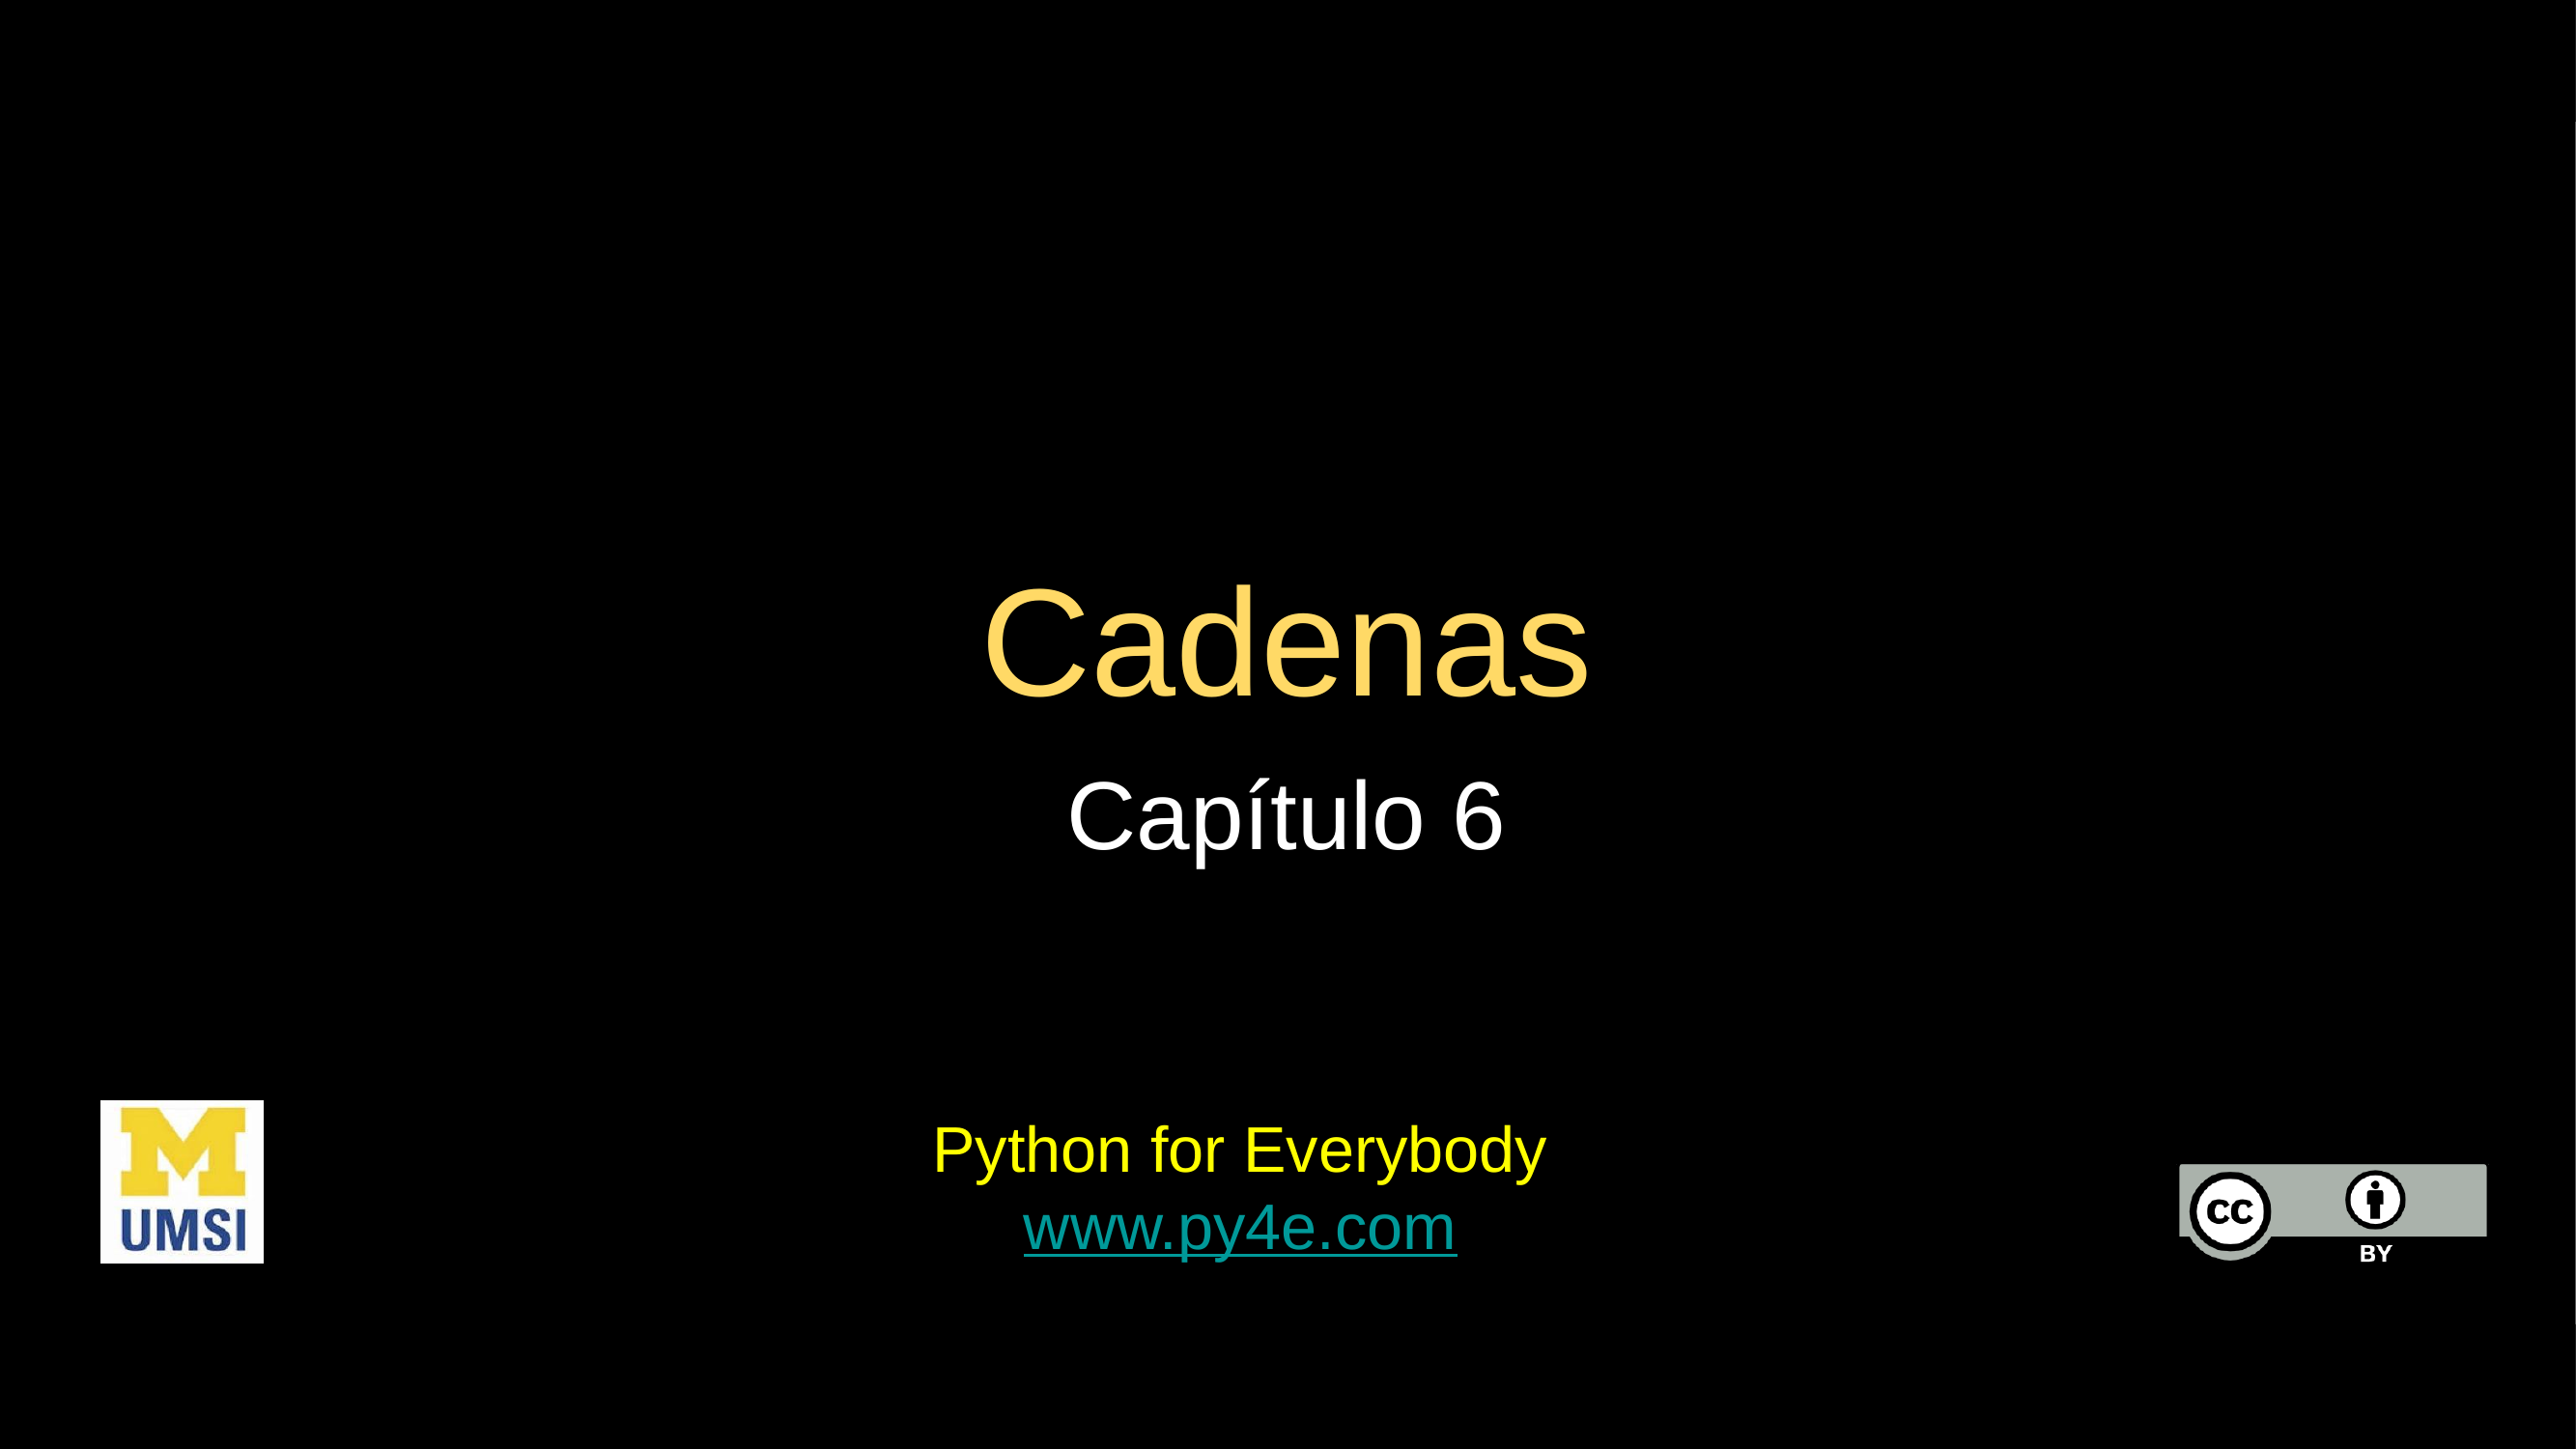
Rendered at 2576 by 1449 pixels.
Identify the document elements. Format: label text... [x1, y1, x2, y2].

title Cadenas [183, 243, 2391, 733]
list Capítulo 6 [183, 746, 2391, 914]
picture [2176, 1161, 2489, 1268]
text_box Python for Everybody www.py4e.com [612, 1104, 1869, 1266]
picture [100, 1100, 264, 1264]
